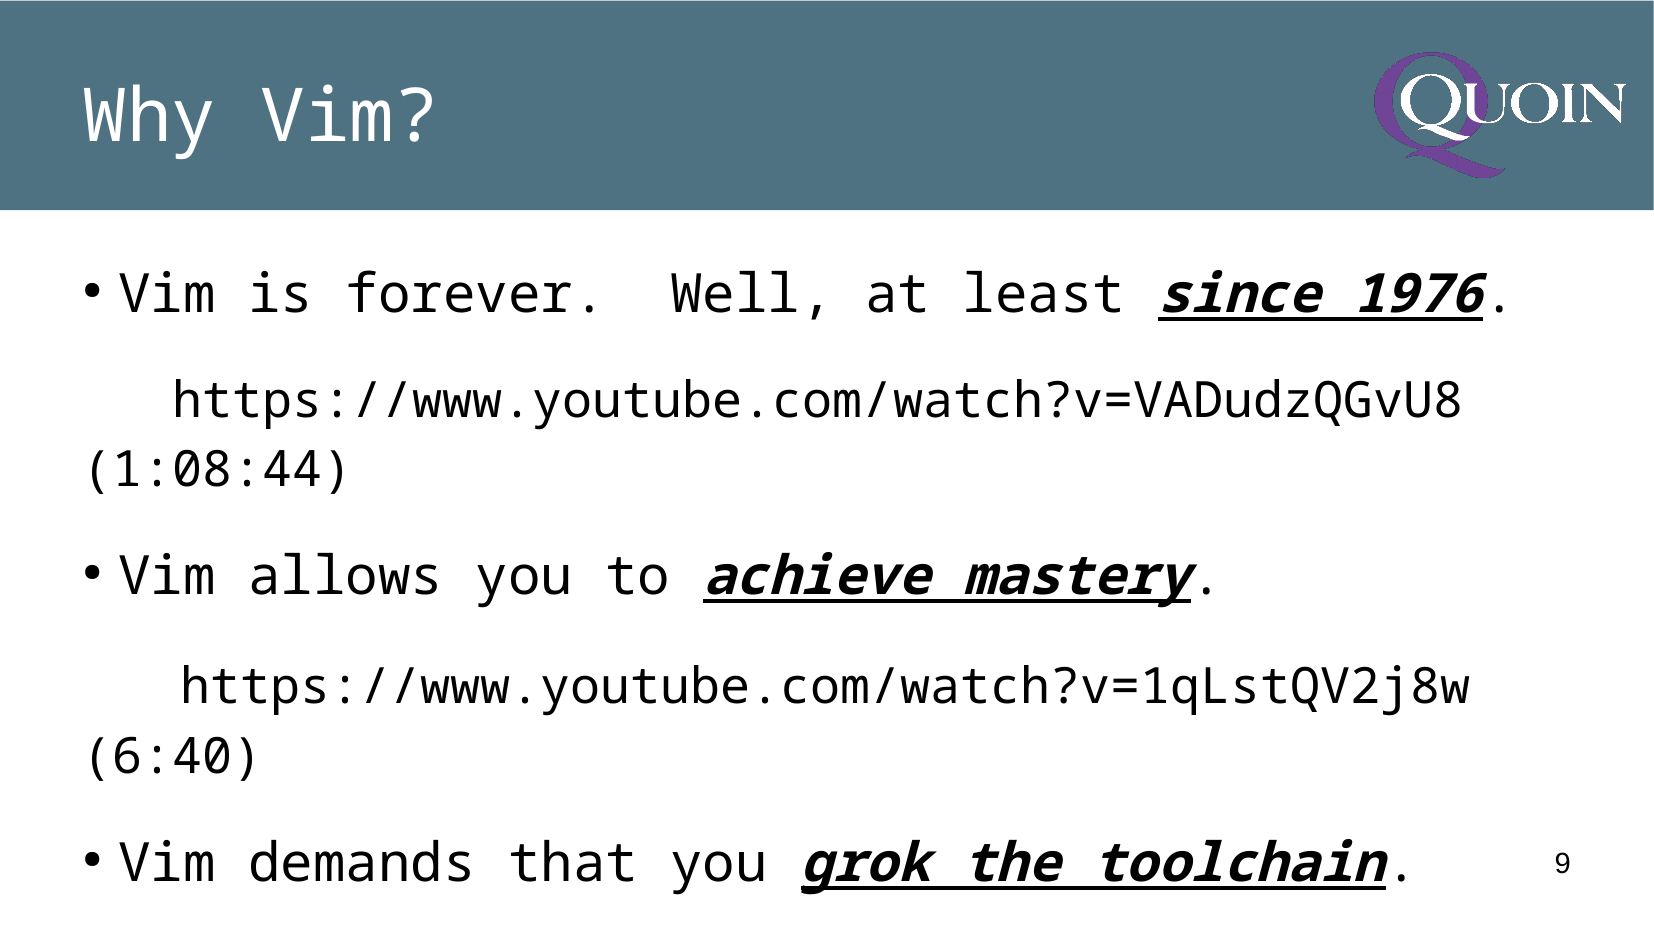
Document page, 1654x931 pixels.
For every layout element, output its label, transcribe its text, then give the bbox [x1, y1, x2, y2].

title Why Vim? [82, 35, 1235, 189]
subtitle Vim is forever. Well, at least since 1976. https://www.youtube.com/watch?v=VADudzQGvU8 (1:08:44) Vim allows you to achieve mastery. https://www.youtube.com/watch?v=1qLstQV2j8w (6:40) Vim demands that you grok the toolchain. Vim is free! [82, 255, 1571, 810]
picture [1372, 49, 1654, 180]
